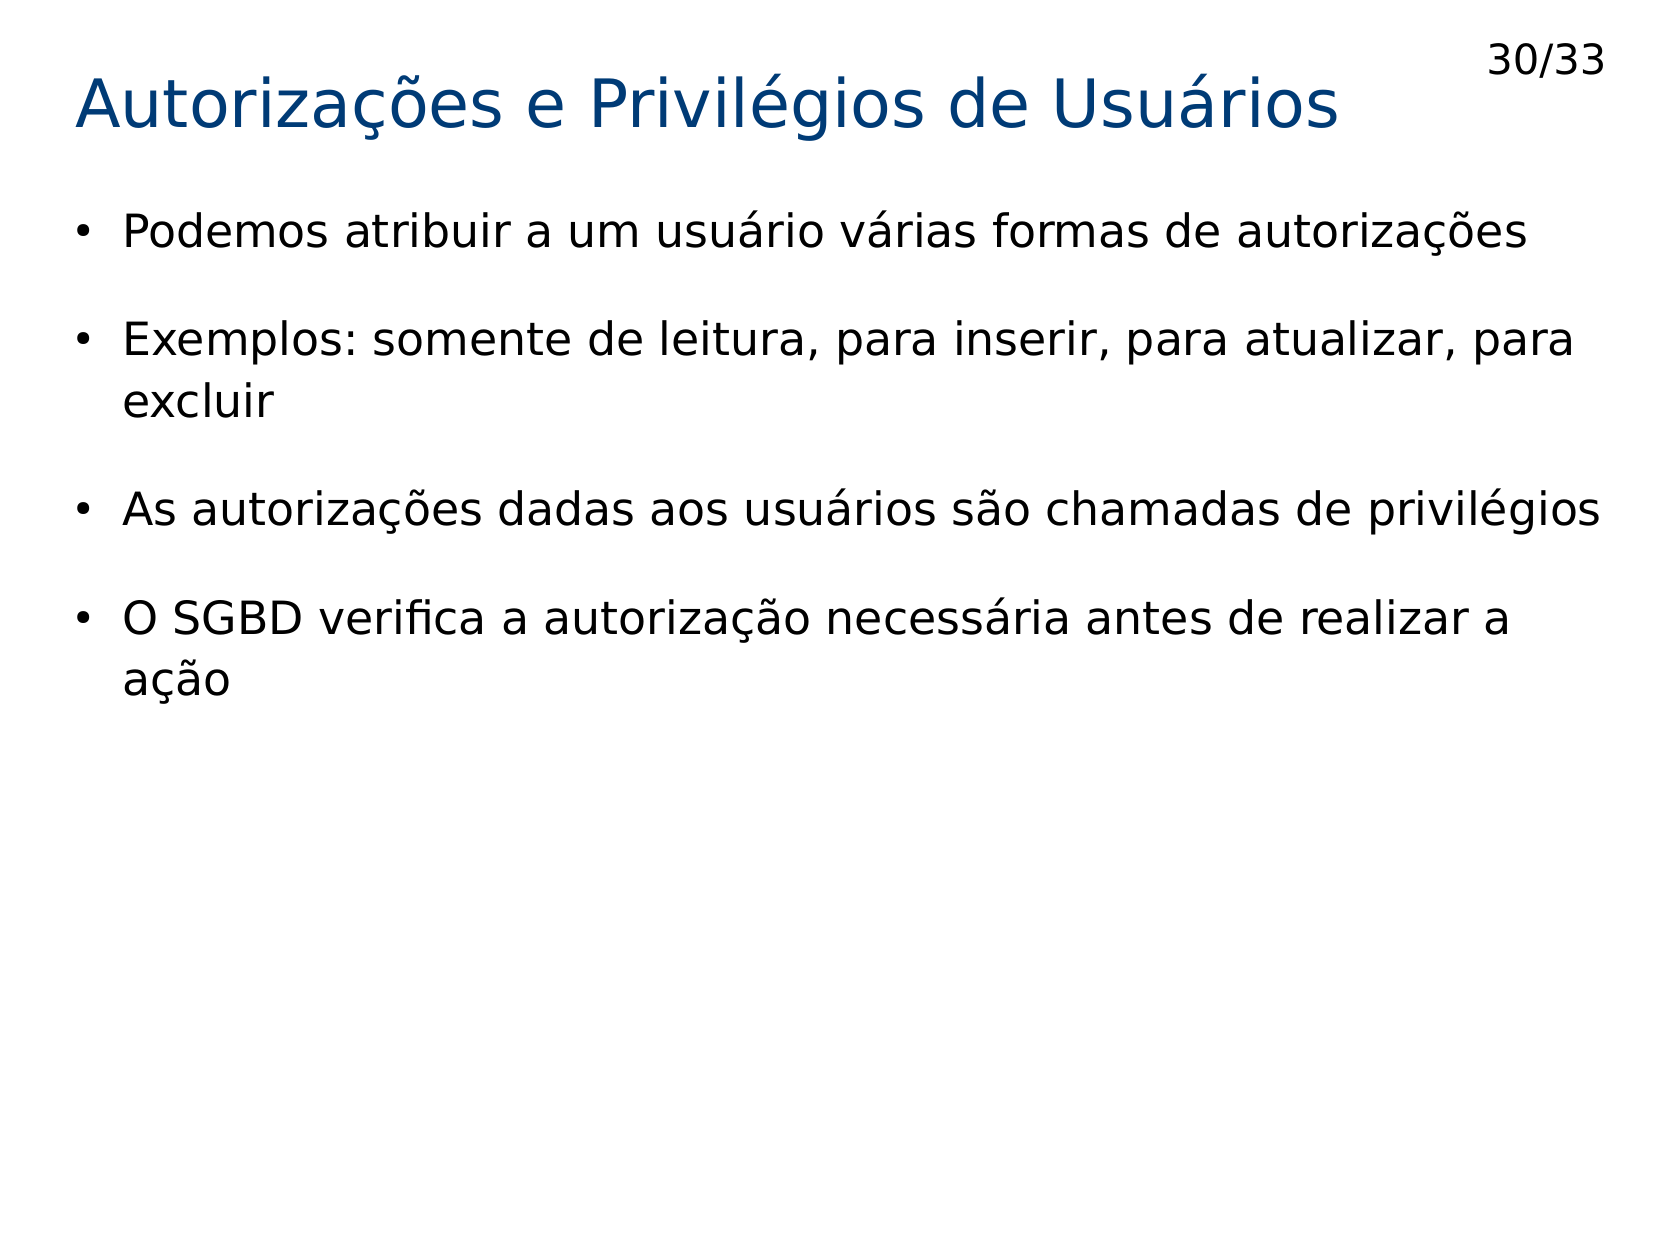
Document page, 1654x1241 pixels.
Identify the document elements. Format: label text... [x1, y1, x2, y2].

title Autorizações e Privilégios de Usuários [75, 33, 1425, 175]
list Podemos atribuir a um usuário várias formas de autorizações Exemplos: somente de leitura, para inserir, para atualizar, para excluir As autorizações dadas aos usuários são chamadas de privilégios O SGBD verifica a autorização necessária antes de realizar a ação [75, 196, 1620, 1175]
